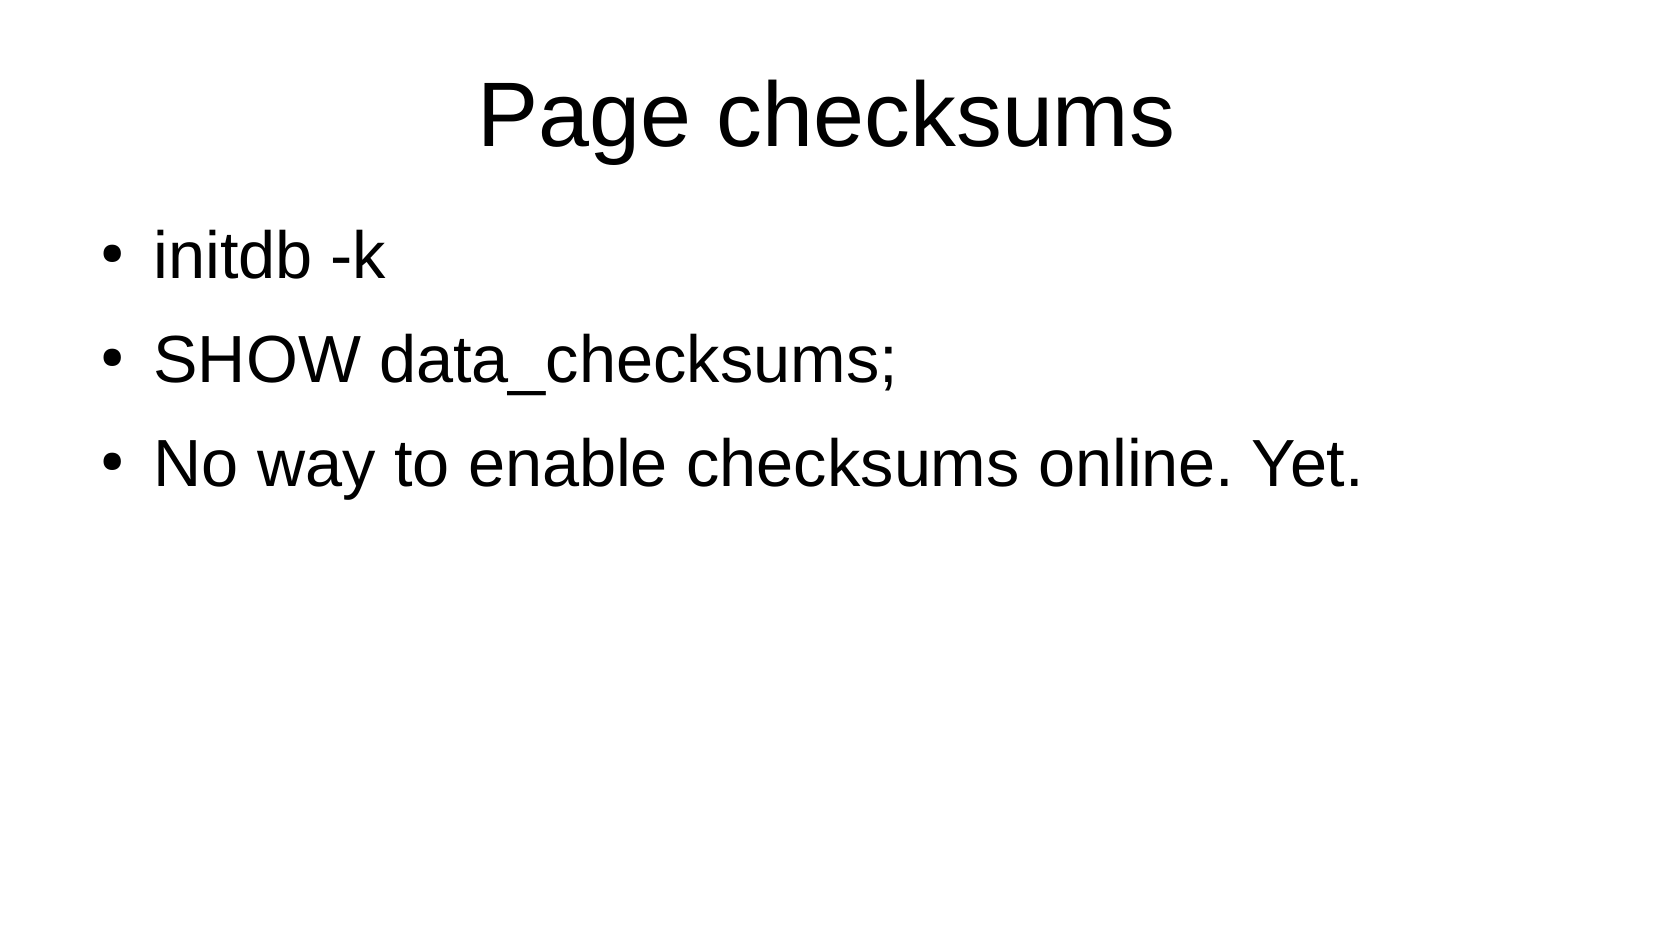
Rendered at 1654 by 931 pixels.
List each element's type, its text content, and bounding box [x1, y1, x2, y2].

list initdb -k SHOW data_checksums; No way to enable checksums online. Yet. [82, 217, 1571, 758]
title Page checksums [82, 37, 1571, 193]
